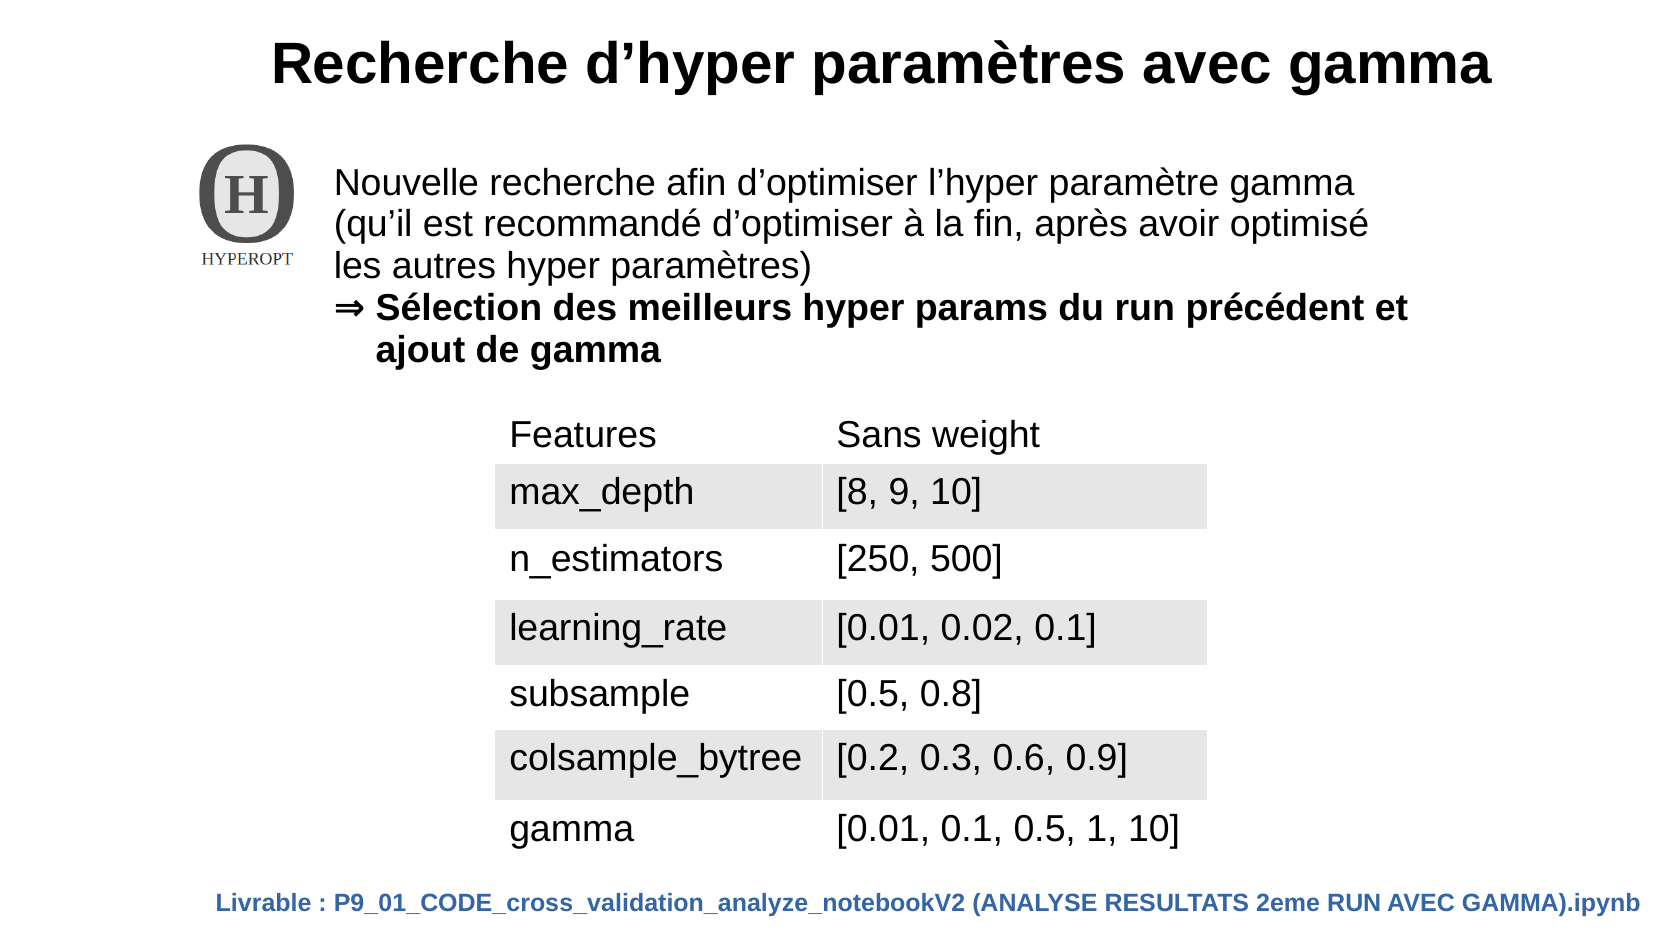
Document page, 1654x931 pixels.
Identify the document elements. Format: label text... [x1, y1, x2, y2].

table_header Sans weight [823, 407, 1207, 463]
table_cell [0.01, 0.1, 0.5, 1, 10] [823, 801, 1207, 857]
text_box Nouvelle recherche afin d’optimiser l’hyper paramètre gamma (qu’il est recommandé d’optimiser à la fin, après avoir optimisé les autres hyper paramètres) ⇒ Sélection des meilleurs hyper params du run précédent et ajout de gamma [283, 153, 1441, 379]
table_header Features [495, 407, 822, 463]
table_cell subsample [495, 666, 822, 729]
text_box Livrable : P9_01_CODE_cross_validation_analyze_notebookV2 (ANALYSE RESULTATS 2eme RUN AVEC GAMMA).ipynb [200, 881, 1654, 931]
table_cell [0.5, 0.8] [823, 666, 1207, 729]
table_cell [0.2, 0.3, 0.6, 0.9] [823, 730, 1207, 800]
table_cell gamma [495, 801, 822, 857]
table_cell learning_rate [495, 600, 822, 665]
table_cell colsample_bytree [495, 730, 822, 800]
table_cell max_depth [495, 464, 822, 529]
table_cell [0.01, 0.02, 0.1] [823, 600, 1207, 665]
picture [192, 141, 301, 272]
text_box Recherche d’hyper paramètres avec gamma [256, 23, 1509, 104]
table_cell n_estimators [495, 530, 822, 599]
table_cell [250, 500] [823, 530, 1207, 599]
table_cell [8, 9, 10] [823, 464, 1207, 529]
